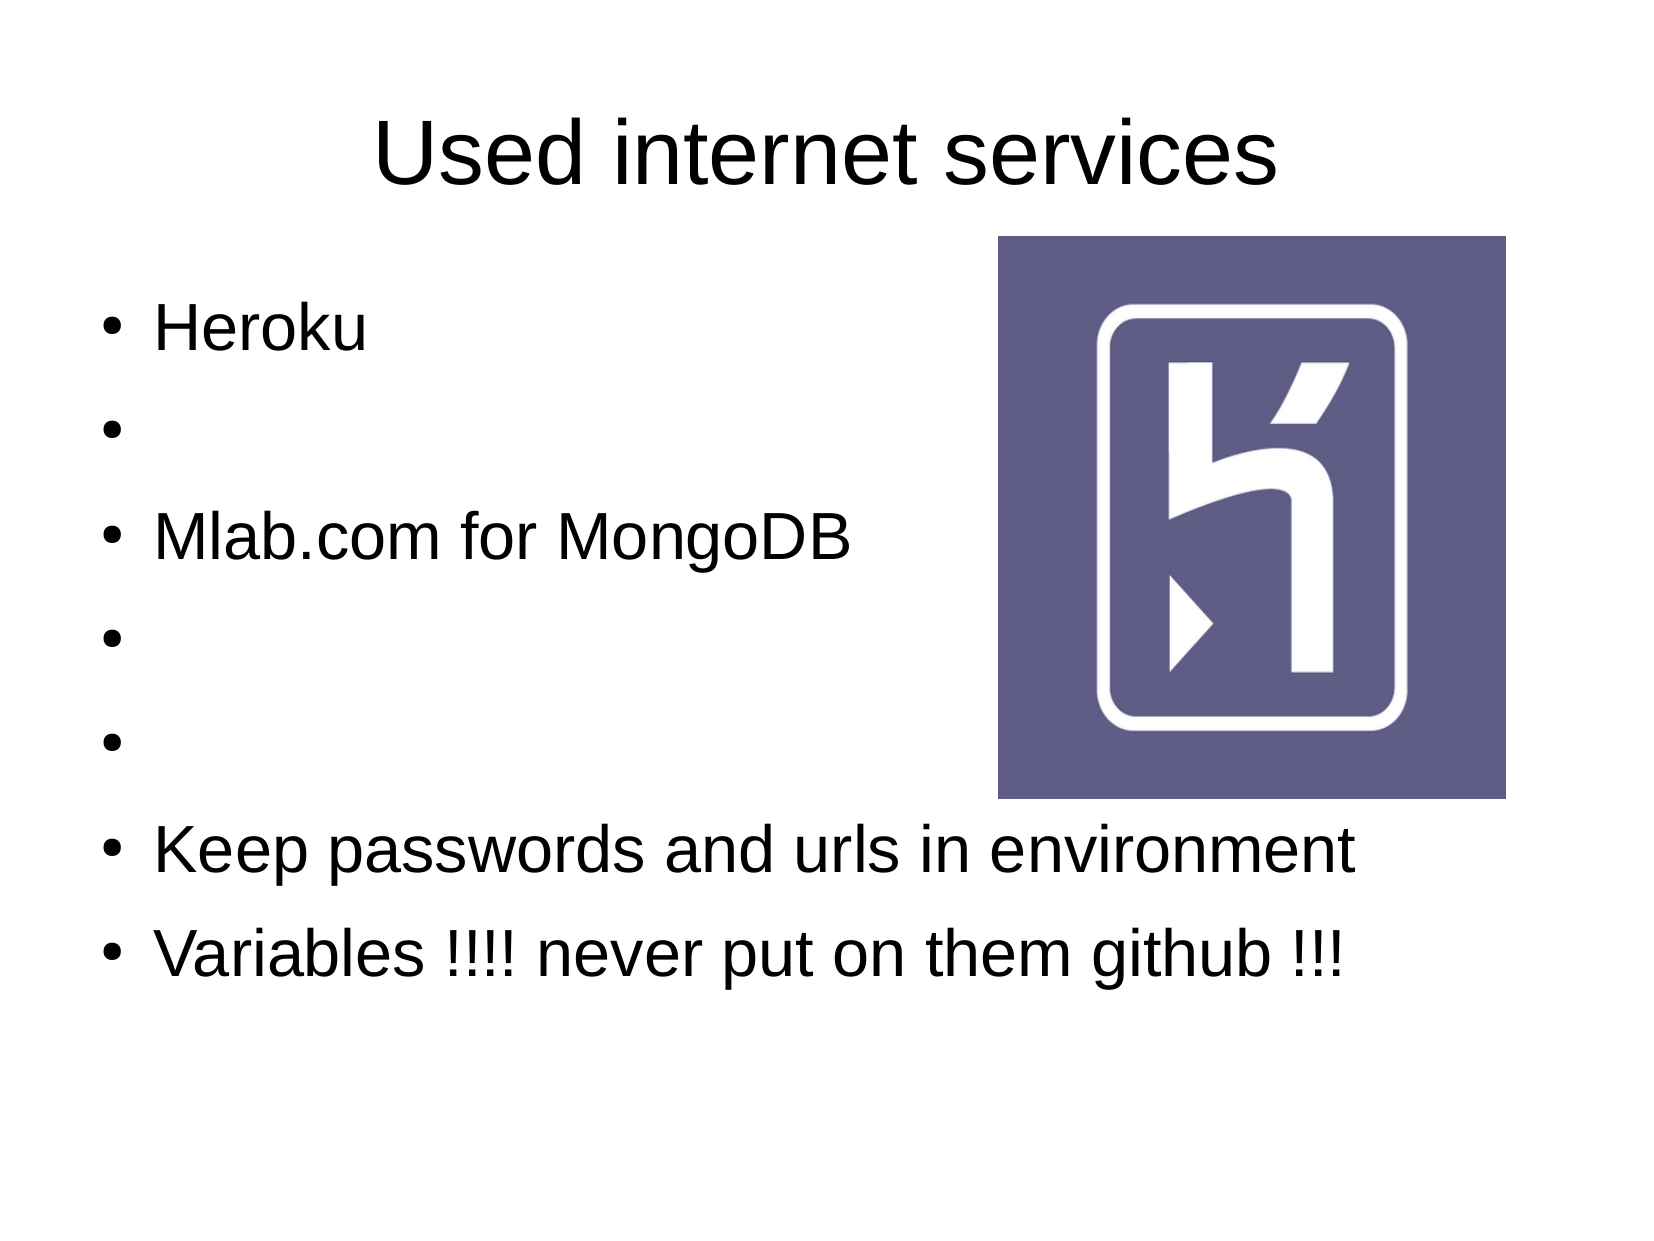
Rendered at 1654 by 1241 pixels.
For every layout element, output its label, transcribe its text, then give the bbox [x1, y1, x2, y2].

picture [998, 236, 1506, 799]
title Used internet services [82, 49, 1571, 257]
list Heroku Mlab.com for MongoDB Keep passwords and urls in environment Variables !!!! never put on them github !!! [82, 290, 1571, 1010]
